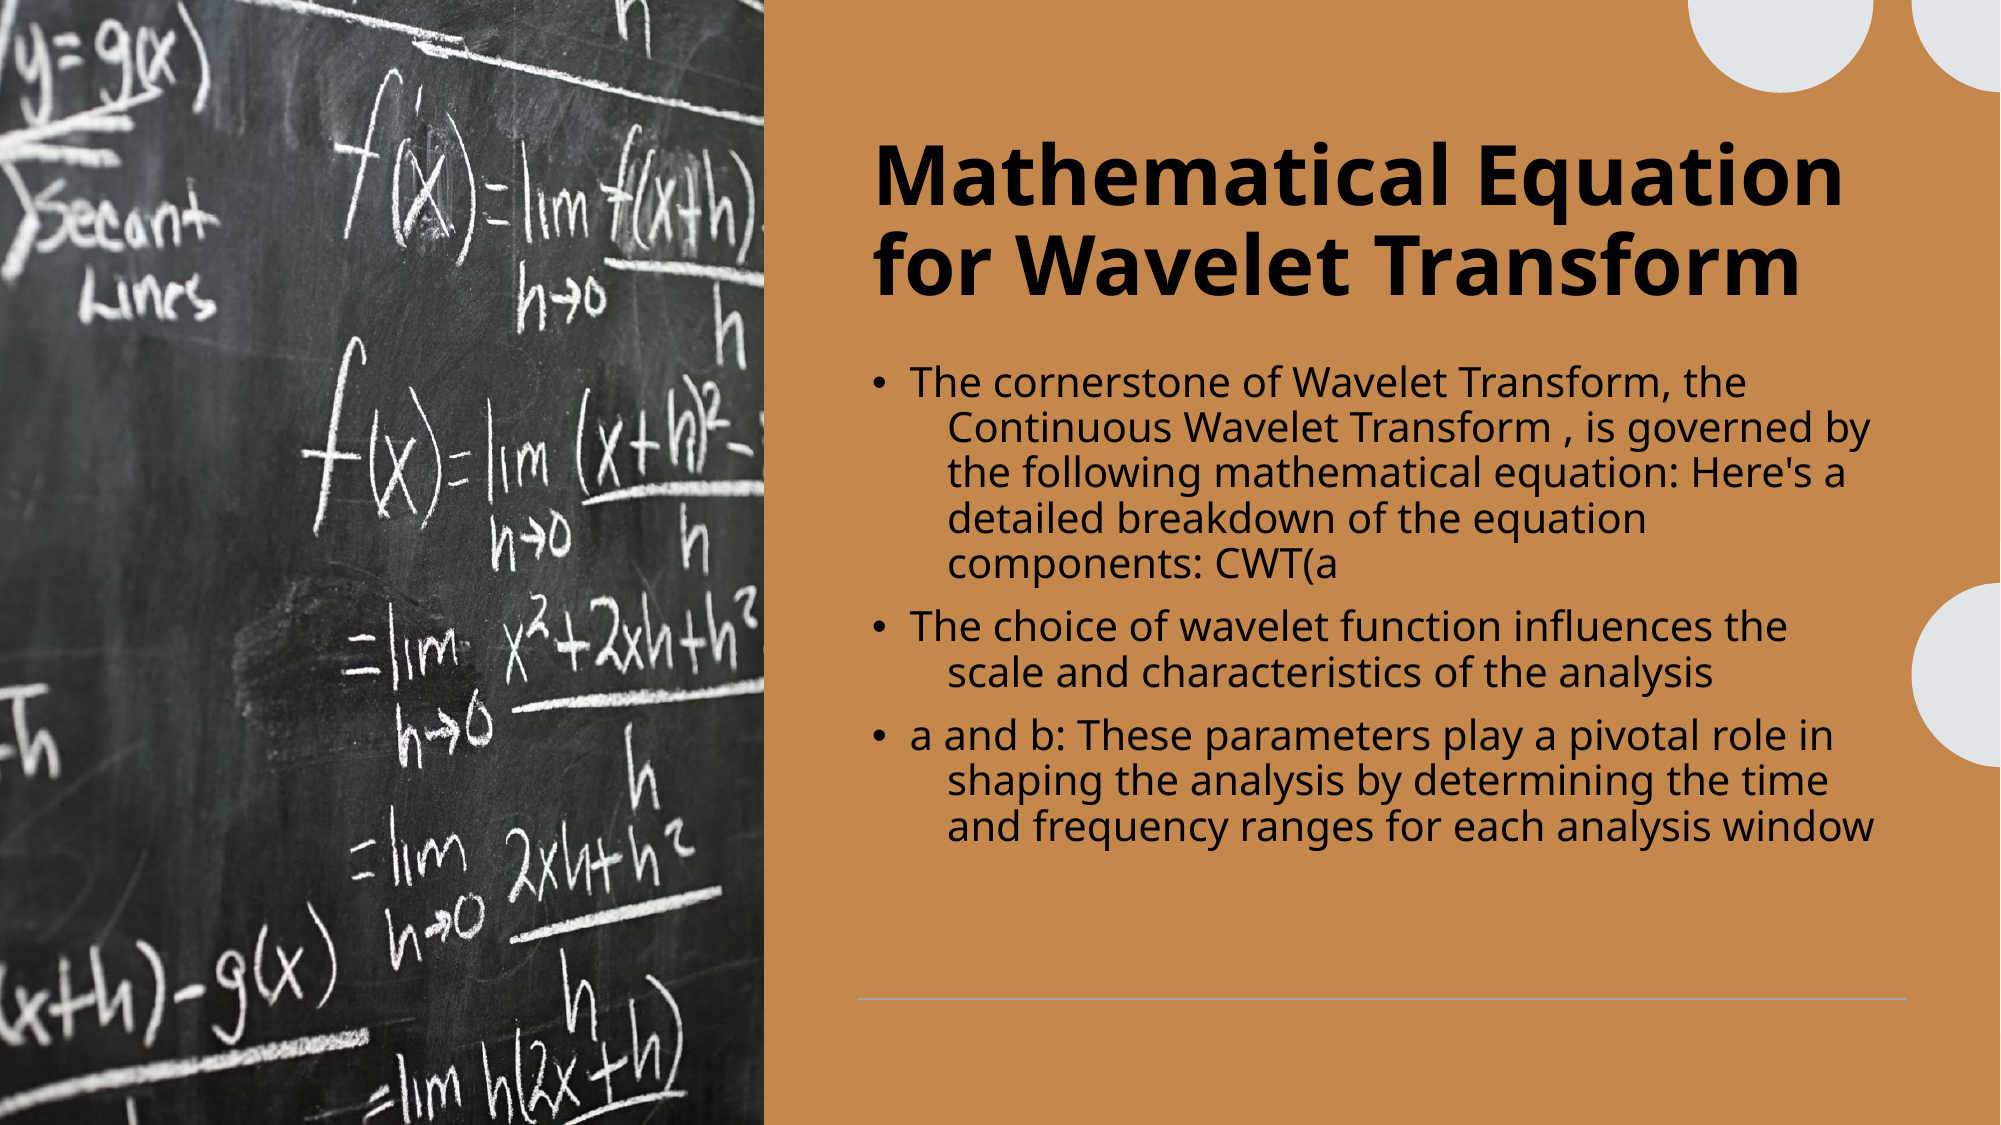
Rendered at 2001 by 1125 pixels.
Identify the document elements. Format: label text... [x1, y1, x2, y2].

list The cornerstone of Wavelet Transform, the Continuous Wavelet Transform , is governed by the following mathematical equation: Here's a detailed breakdown of the equation components: CWT(a The choice of wavelet function influences the scale and characteristics of the analysis a and b: These parameters play a pivotal role in shaping the analysis by determining the time and frequency ranges for each analysis window [857, 354, 1908, 946]
picture [0, 0, 764, 1125]
title Mathematical Equation for Wavelet Transform [857, 126, 1908, 335]
text_box [764, 0, 2000, 1125]
